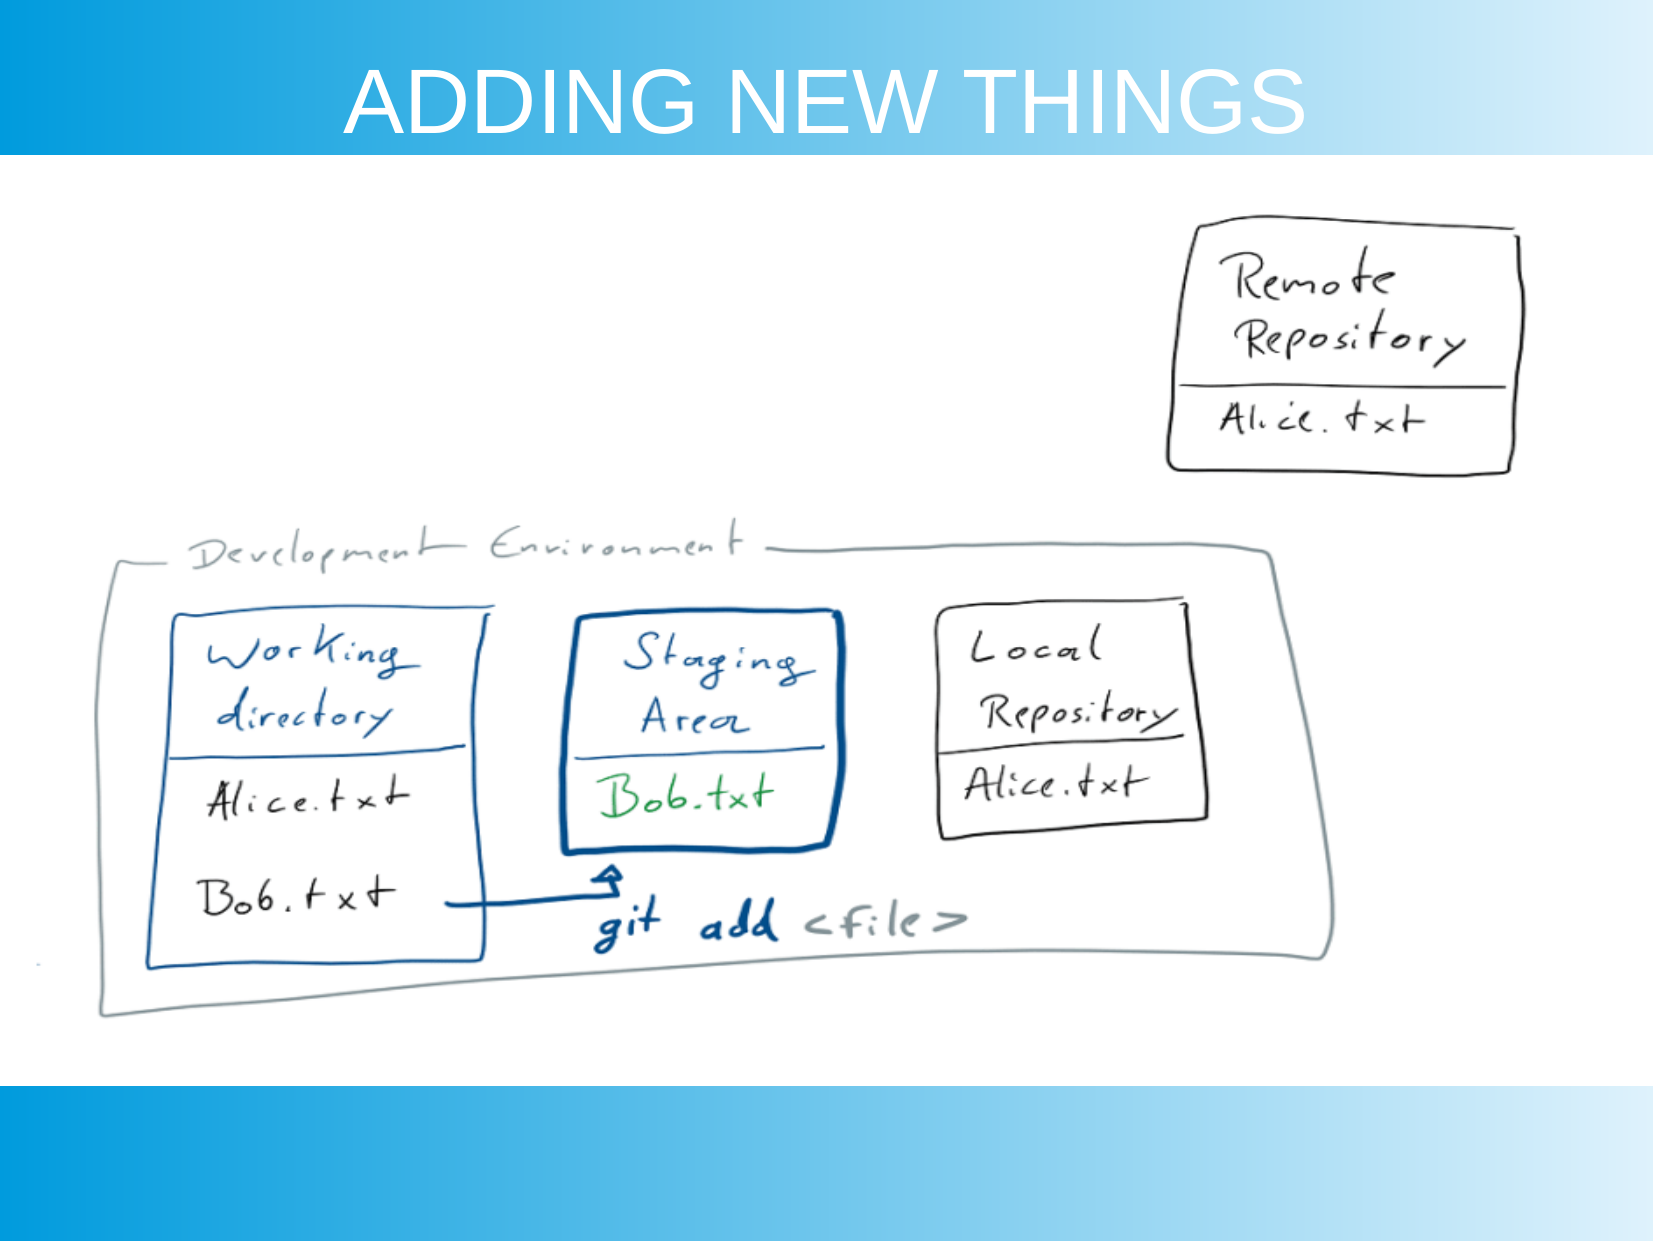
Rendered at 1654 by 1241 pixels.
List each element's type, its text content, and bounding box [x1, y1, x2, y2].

title ADDING NEW THINGS [82, 49, 1571, 155]
picture [30, 209, 1571, 1066]
